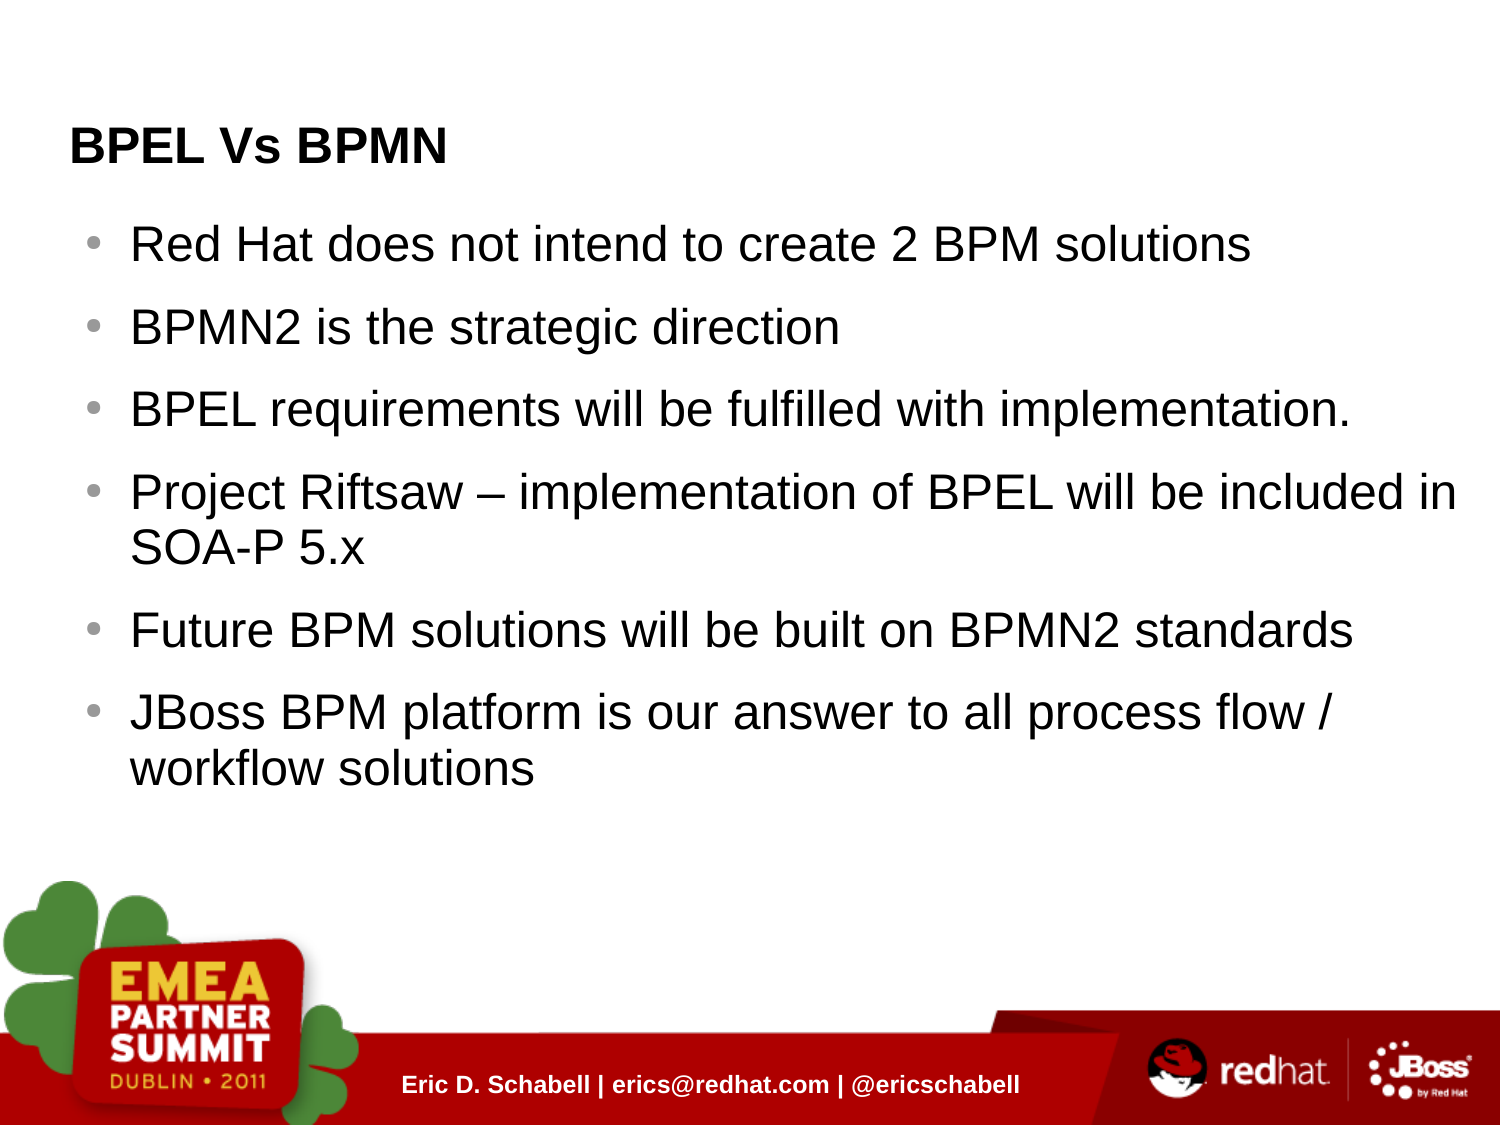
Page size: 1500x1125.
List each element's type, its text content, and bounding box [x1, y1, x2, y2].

title BPEL Vs BPMN [69, 92, 1497, 195]
list Red Hat does not intend to create 2 BPM solutions BPMN2 is the strategic direction BPEL requirements will be fulfilled with implementation. Project Riftsaw – implementation of BPEL will be included in SOA-P 5.x Future BPM solutions will be built on BPMN2 standards JBoss BPM platform is our answer to all process flow / workflow solutions [70, 216, 1463, 1086]
picture [0, 881, 1500, 1125]
